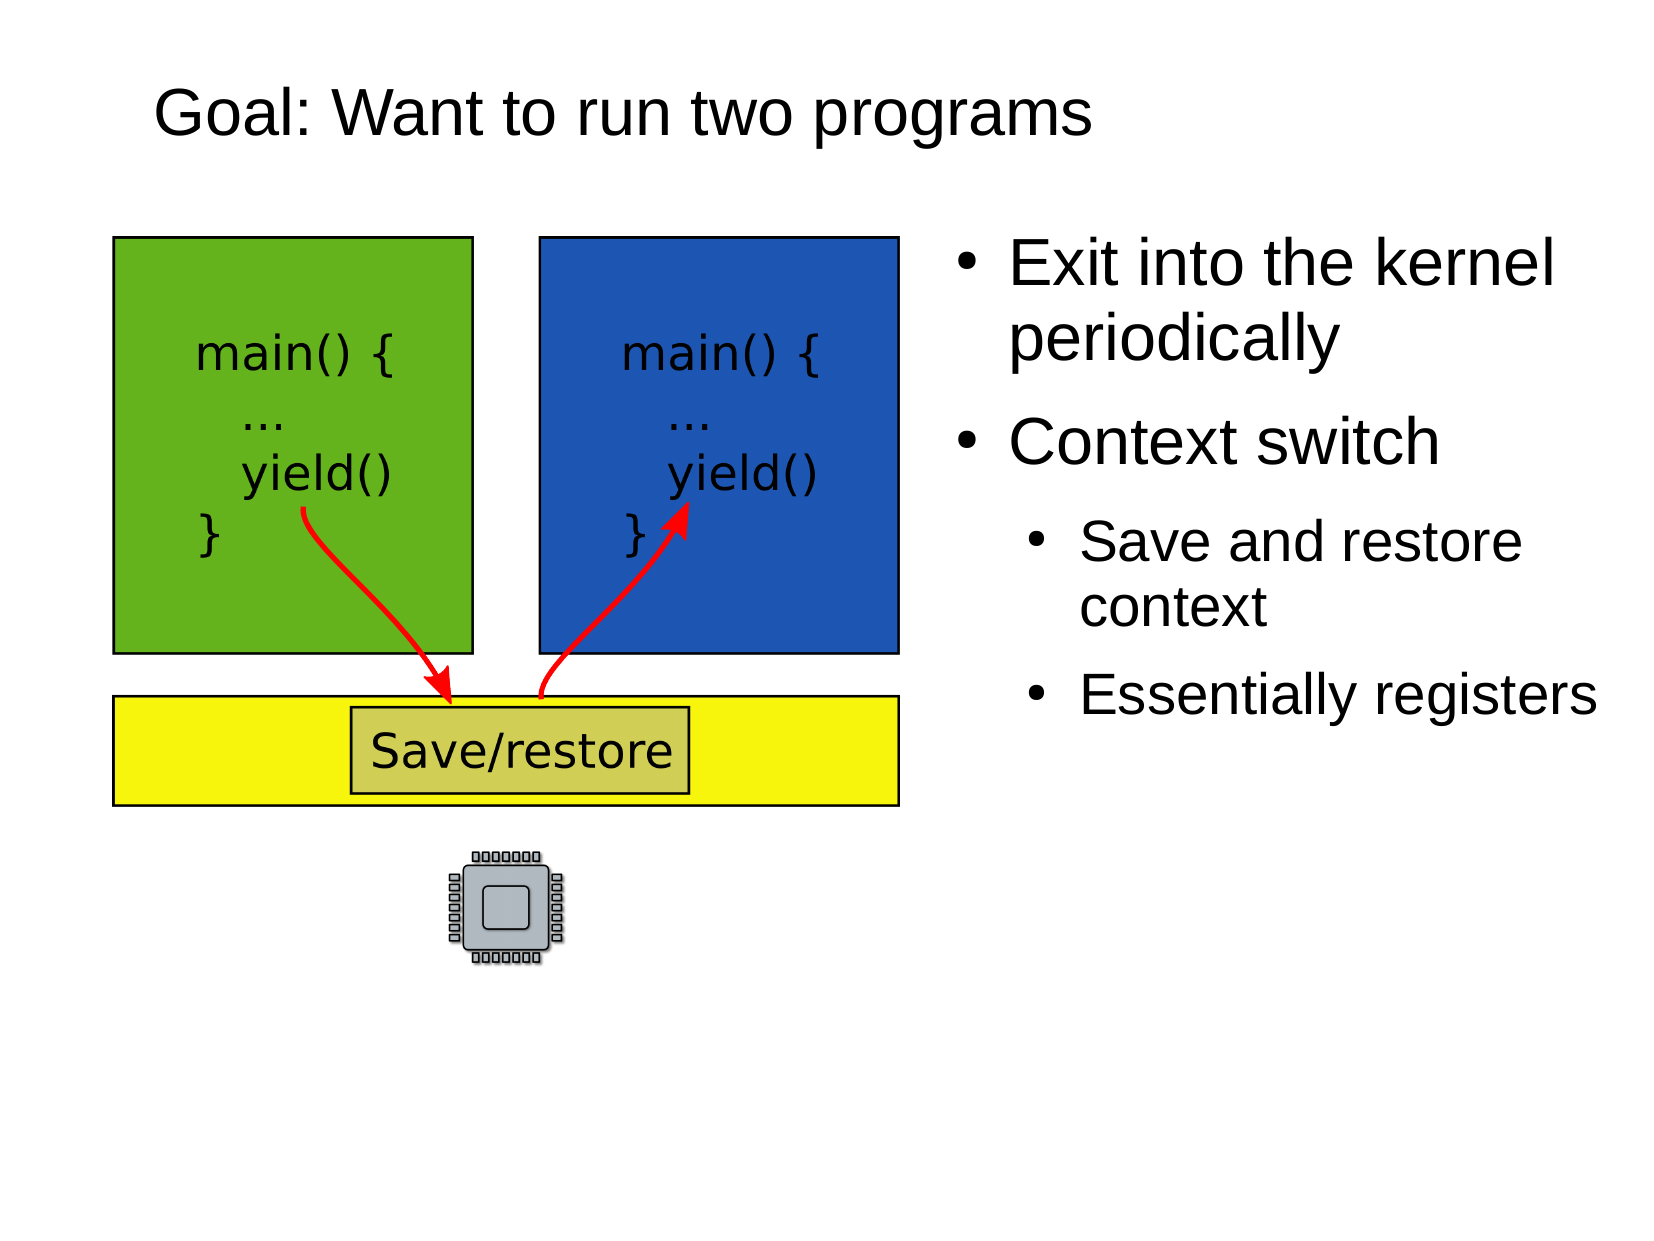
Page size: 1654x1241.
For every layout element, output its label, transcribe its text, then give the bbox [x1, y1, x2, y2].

picture [112, 236, 900, 976]
list Goal: Want to run two programs [82, 75, 1576, 151]
list Exit into the kernel periodically Context switch Save and restore context Essentially registers [937, 225, 1613, 1160]
